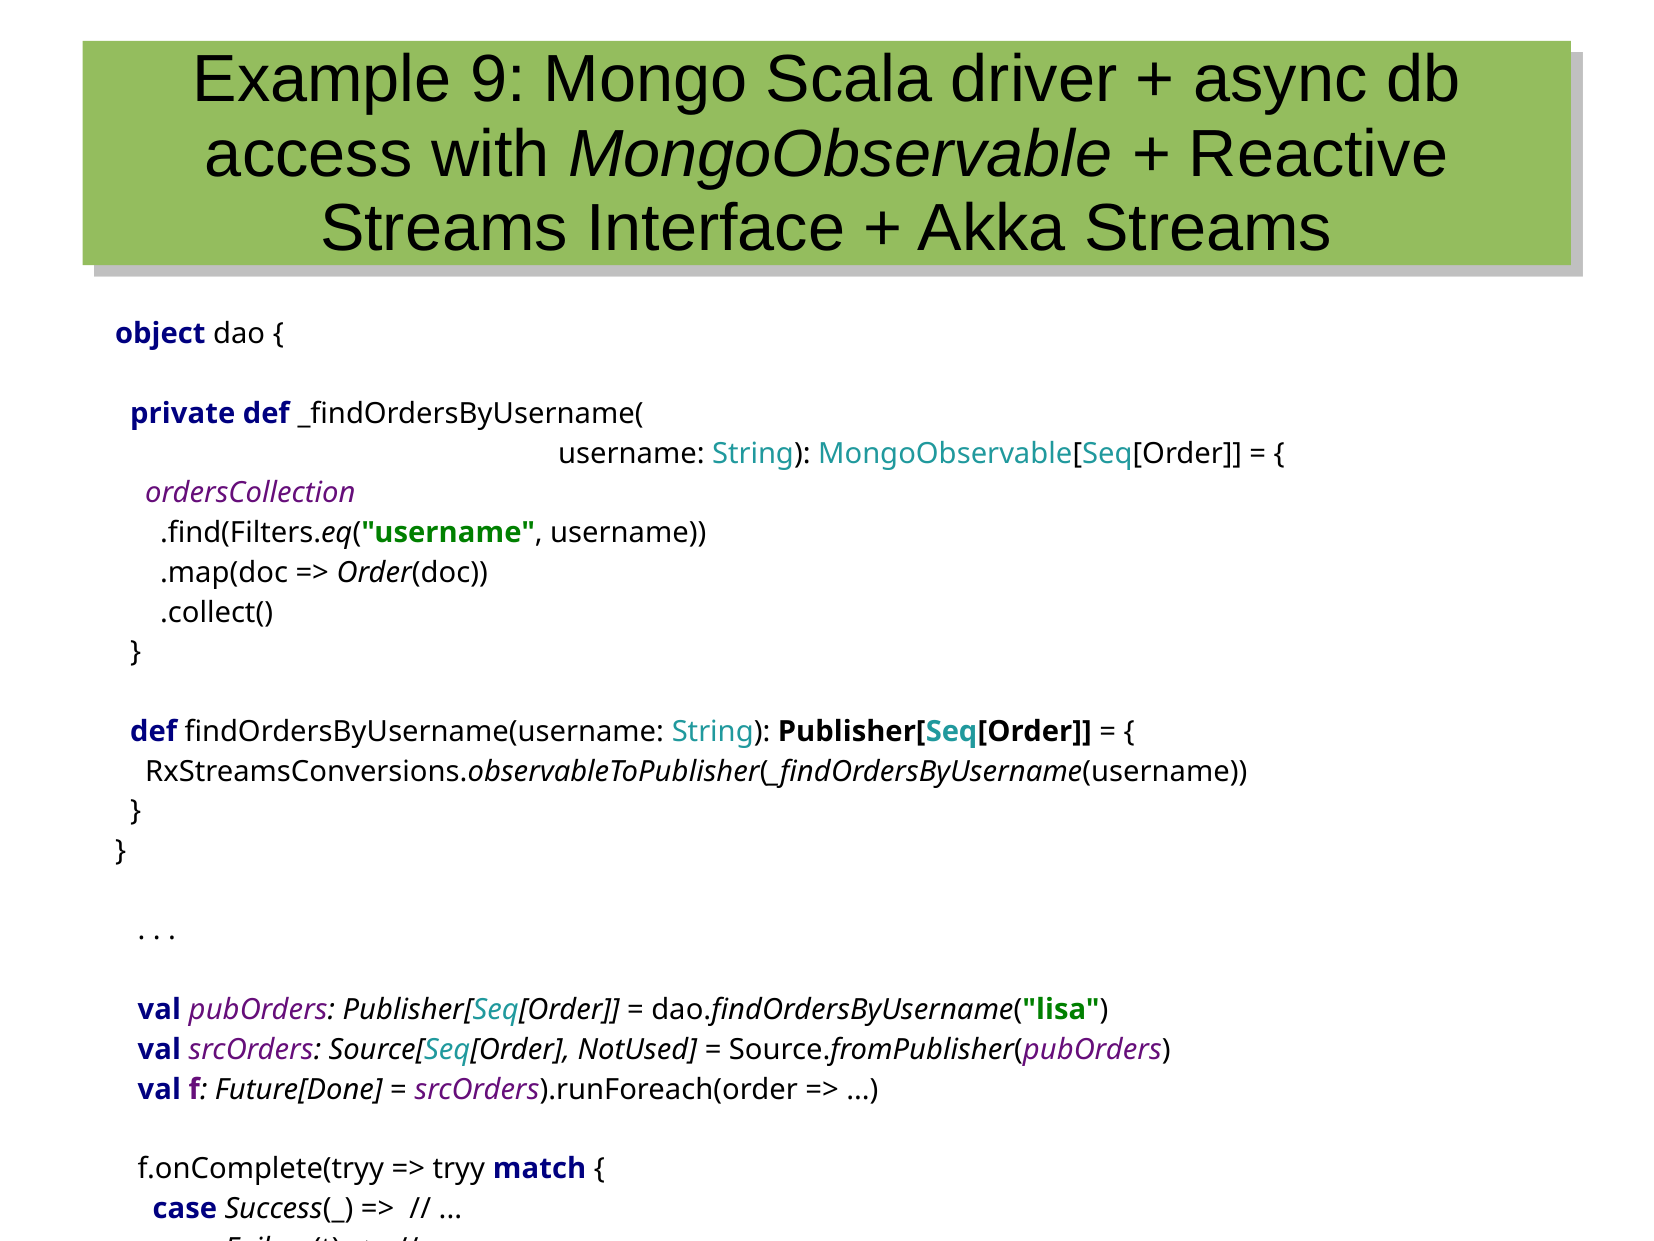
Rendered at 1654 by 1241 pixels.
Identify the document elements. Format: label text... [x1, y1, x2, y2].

title Example 9: Mongo Scala driver + async db access with MongoObservable + Reactive Streams Interface + Akka Streams [82, 41, 1571, 265]
text_box object dao { private def _findOrdersByUsername( username: String): MongoObservable[Seq[Order]] = { ordersCollection .find(Filters.eq("username", username)) .map(doc => Order(doc)) .collect() } def findOrdersByUsername(username: String): Publisher[Seq[Order]] = { RxStreamsConversions.observableToPublisher(_findOrdersByUsername(username)) } } . . . val pubOrders: Publisher[Seq[Order]] = dao.findOrdersByUsername("lisa") val srcOrders: Source[Seq[Order], NotUsed] = Source.fromPublisher(pubOrders) val f: Future[Done] = srcOrders).runForeach(order => ...) f.onComplete(tryy => tryy match { case Success(_) => // ... case Failure(t) => // ... }) [100, 305, 1571, 1205]
list [91, 303, 1580, 1024]
